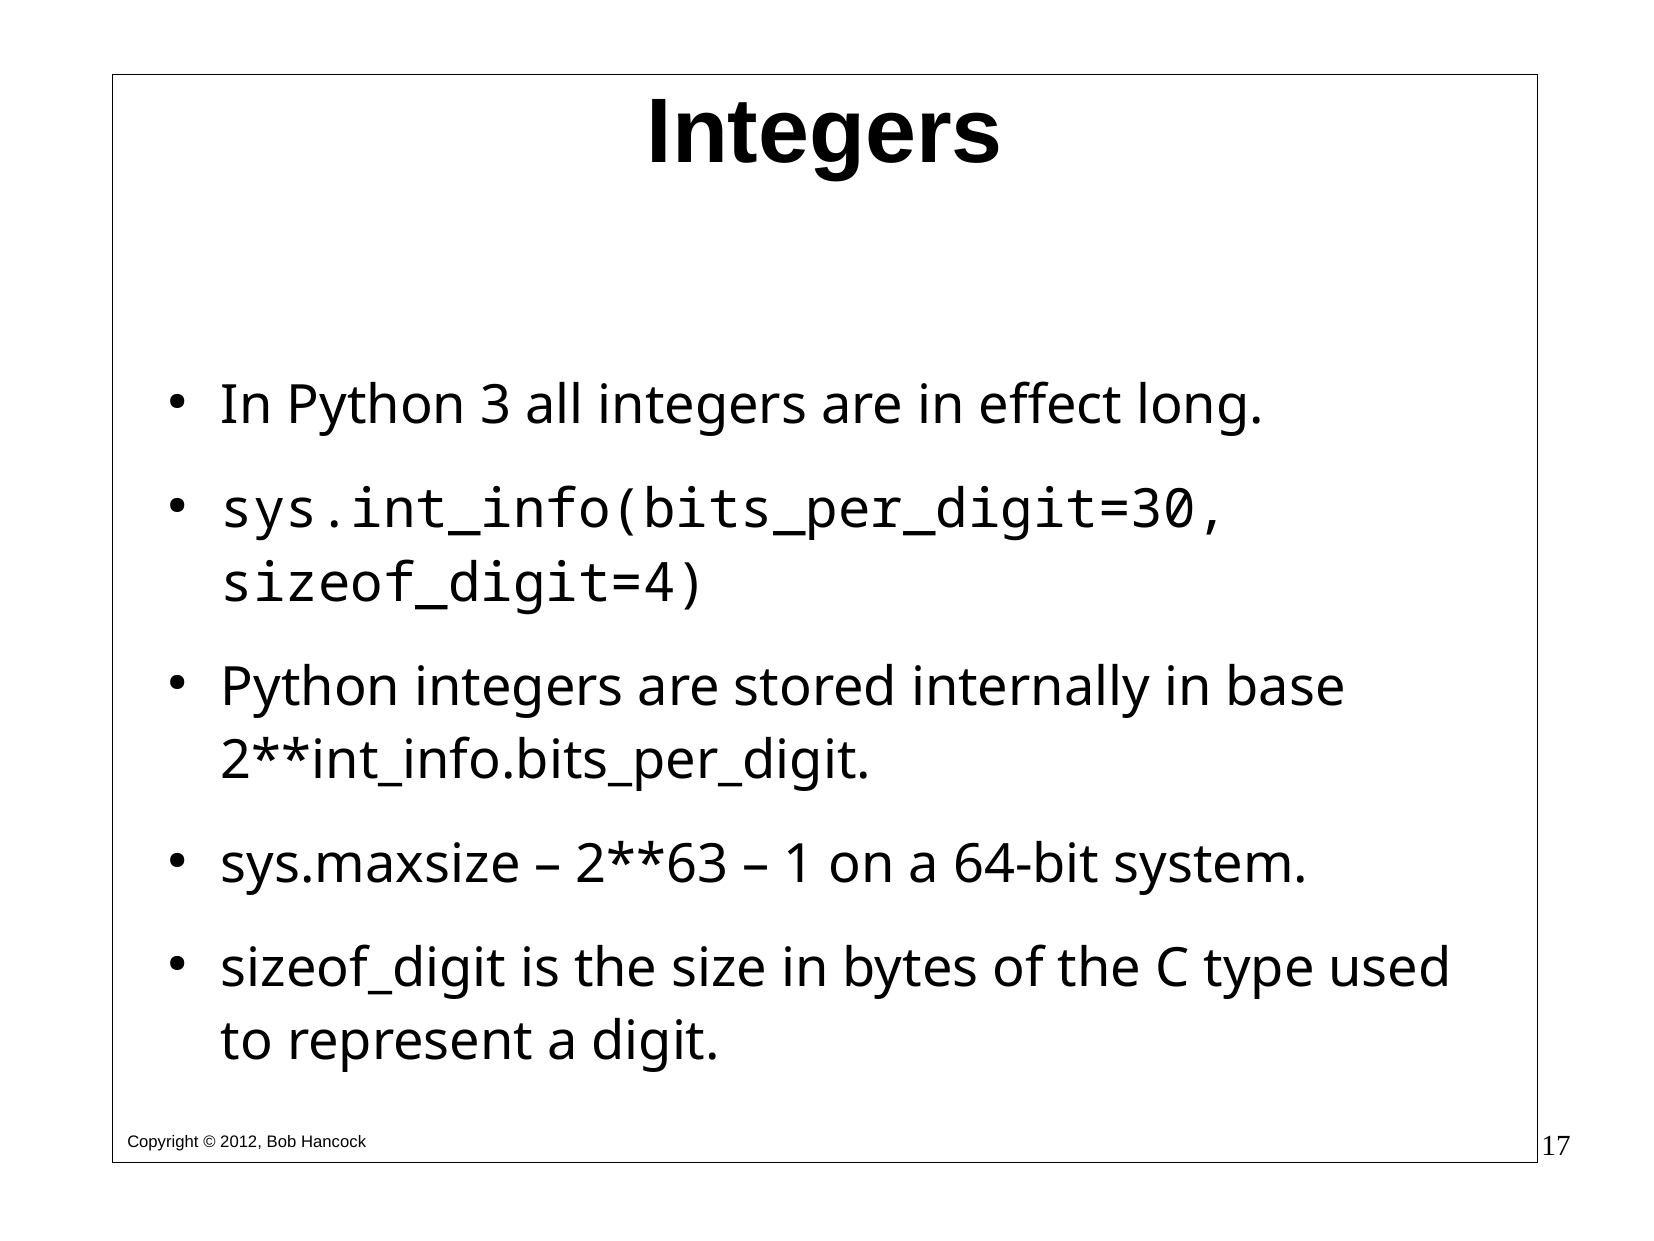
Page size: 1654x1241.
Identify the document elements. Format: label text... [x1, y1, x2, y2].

title Integers [112, 75, 1538, 188]
list In Python 3 all integers are in effect long. sys.int_info(bits_per_digit=30, sizeof_digit=4) Python integers are stored internally in base 2**int_info.bits_per_digit. sys.maxsize – 2**63 – 1 on a 64-bit system. sizeof_digit is the size in bytes of the C type used to represent a digit. [150, 262, 1501, 1126]
text_box Copyright © 2012, Bob Hancock [112, 1125, 382, 1159]
